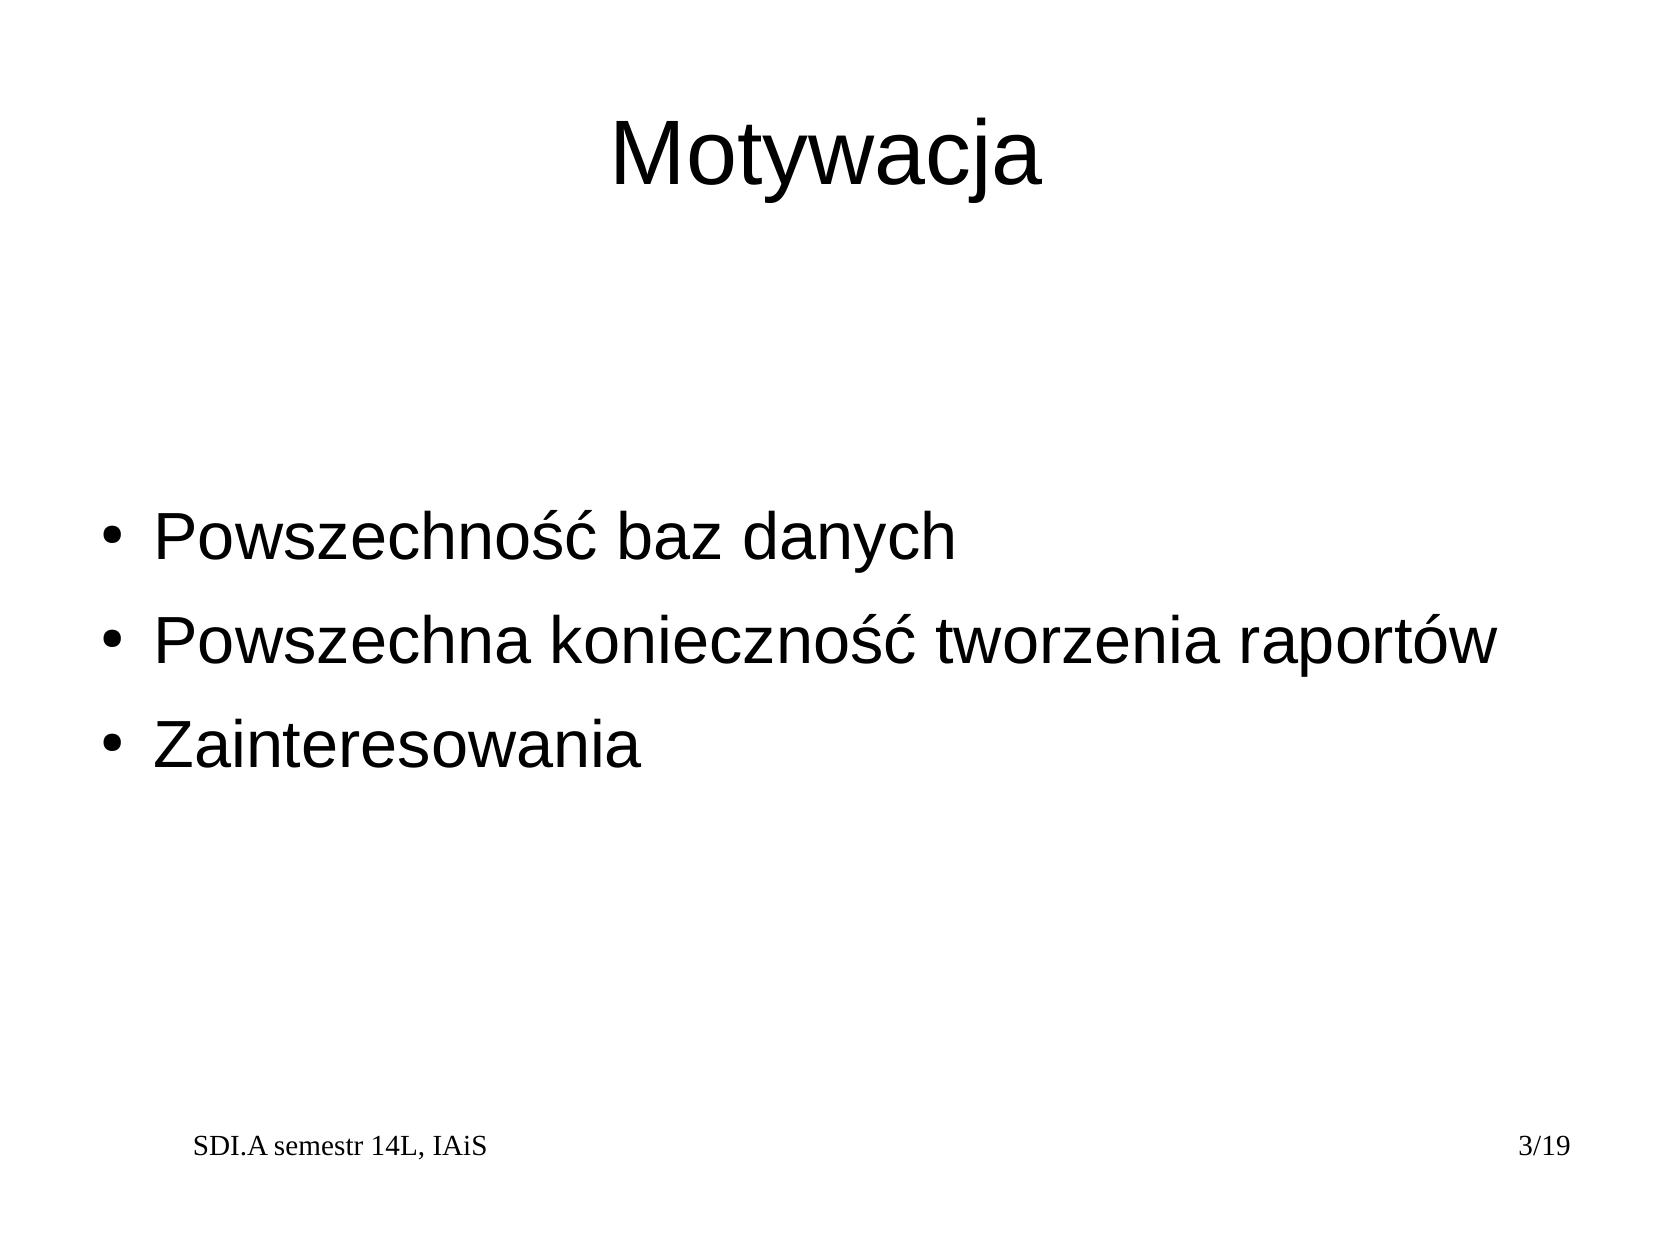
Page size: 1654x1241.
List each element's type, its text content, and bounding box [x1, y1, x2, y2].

list Powszechność baz danych Powszechna konieczność tworzenia raportów Zainteresowania [82, 290, 1571, 1109]
title Motywacja [82, 49, 1571, 257]
